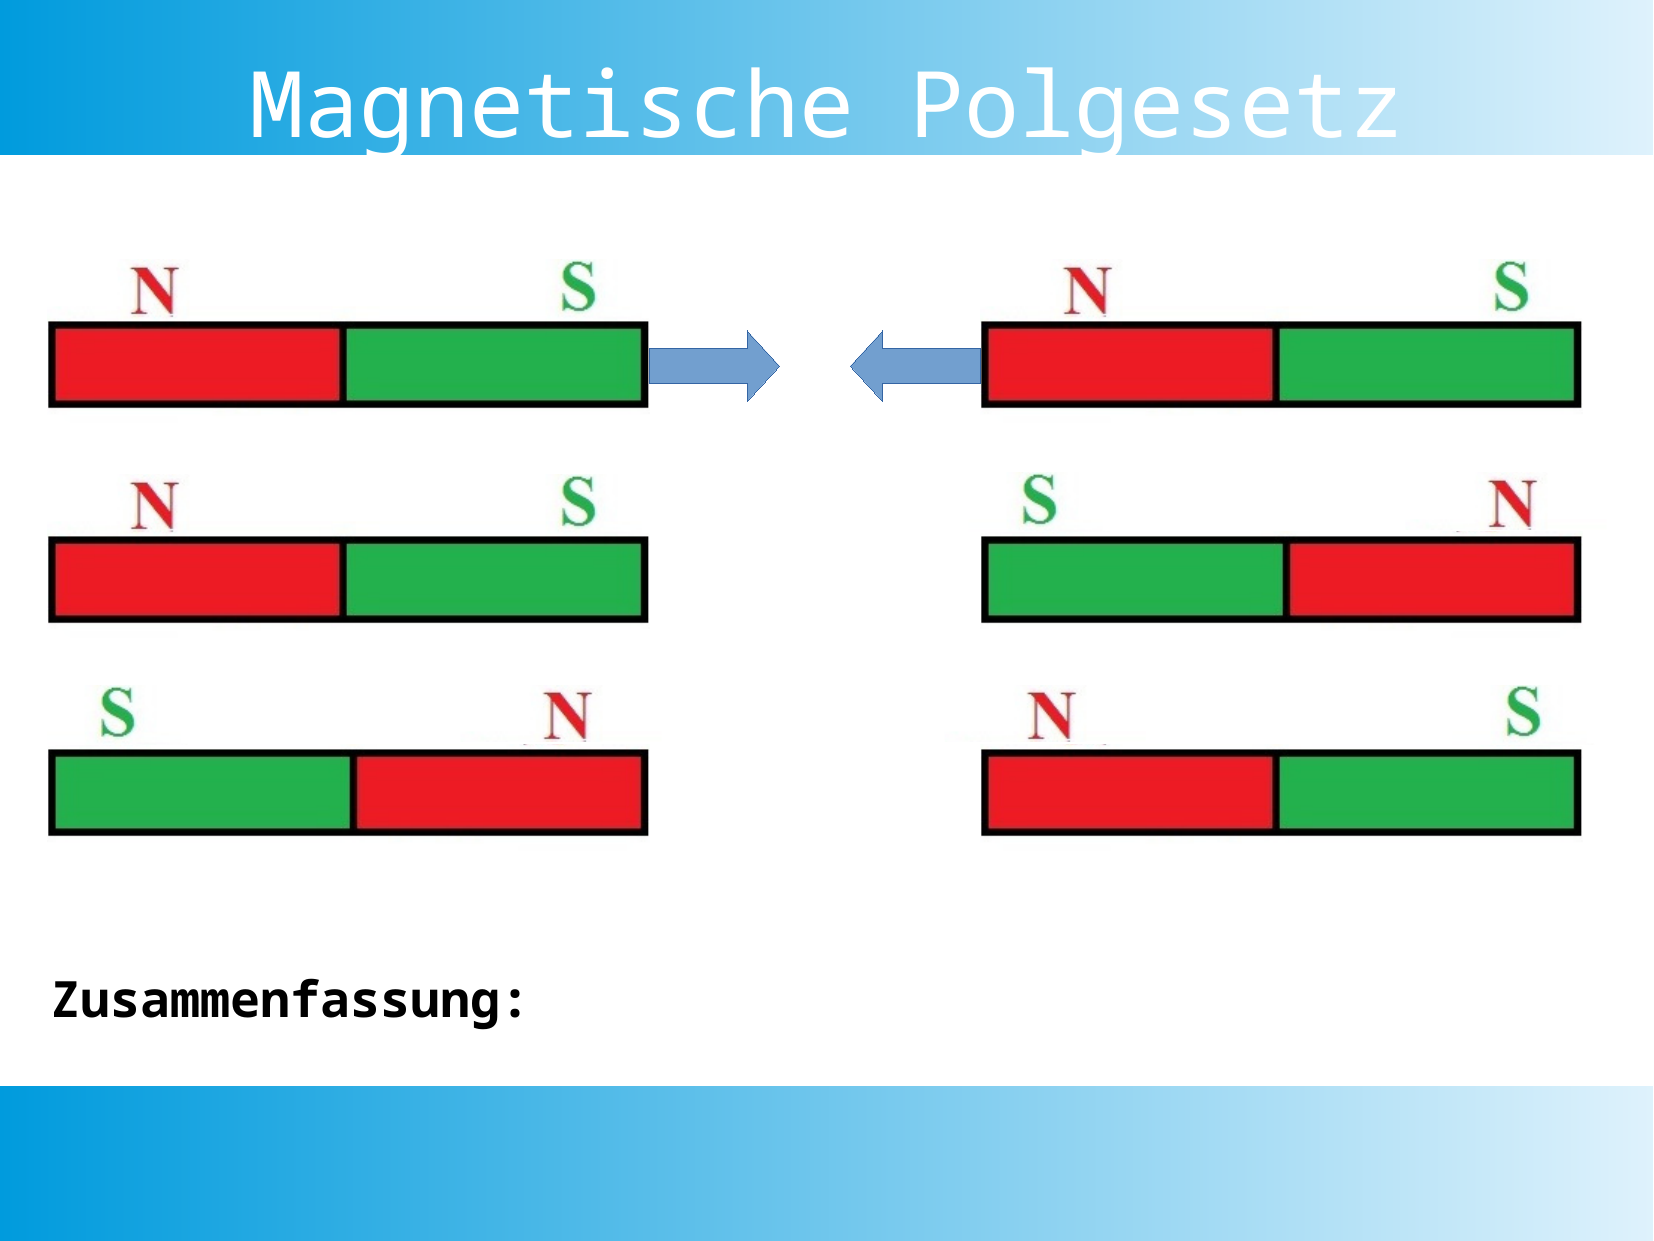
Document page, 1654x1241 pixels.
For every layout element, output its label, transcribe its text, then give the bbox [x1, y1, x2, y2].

text_box Zusammenfassung: [35, 956, 697, 1105]
picture [980, 259, 1583, 423]
picture [944, 685, 1146, 742]
text_box [850, 330, 981, 402]
picture [47, 685, 650, 851]
picture [968, 472, 1583, 638]
picture [980, 685, 1595, 851]
text_box [649, 330, 780, 402]
picture [1405, 472, 1607, 530]
title Magnetische Polgesetz [82, 40, 1571, 163]
picture [47, 474, 650, 638]
picture [47, 259, 650, 423]
picture [460, 685, 662, 742]
